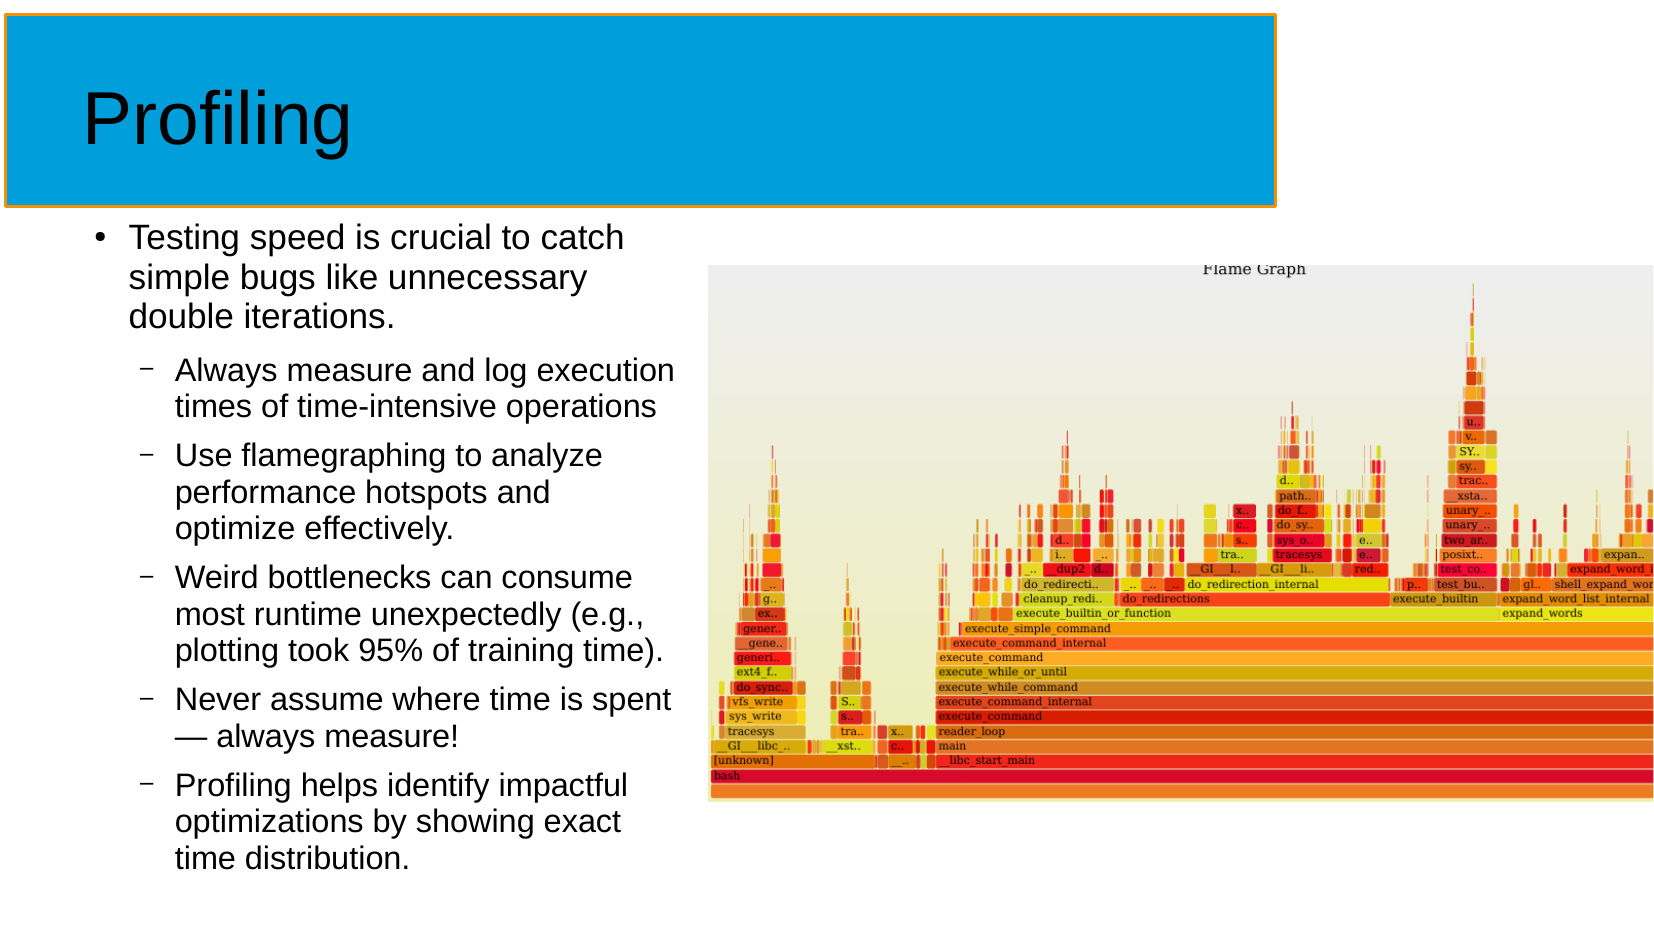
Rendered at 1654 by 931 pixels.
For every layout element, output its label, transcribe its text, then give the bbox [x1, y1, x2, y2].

list Testing speed is crucial to catch simple bugs like unnecessary double iterations. Always measure and log execution times of time-intensive operations Use flamegraphing to analyze performance hotspots and optimize effectively. Weird bottlenecks can consume most runtime unexpectedly (e.g., plotting took 95% of training time). Never assume where time is spent — always measure! Profiling helps identify impactful optimizations by showing exact time distribution. [82, 217, 680, 886]
picture [708, 265, 1654, 802]
title Profiling [82, 44, 1235, 192]
